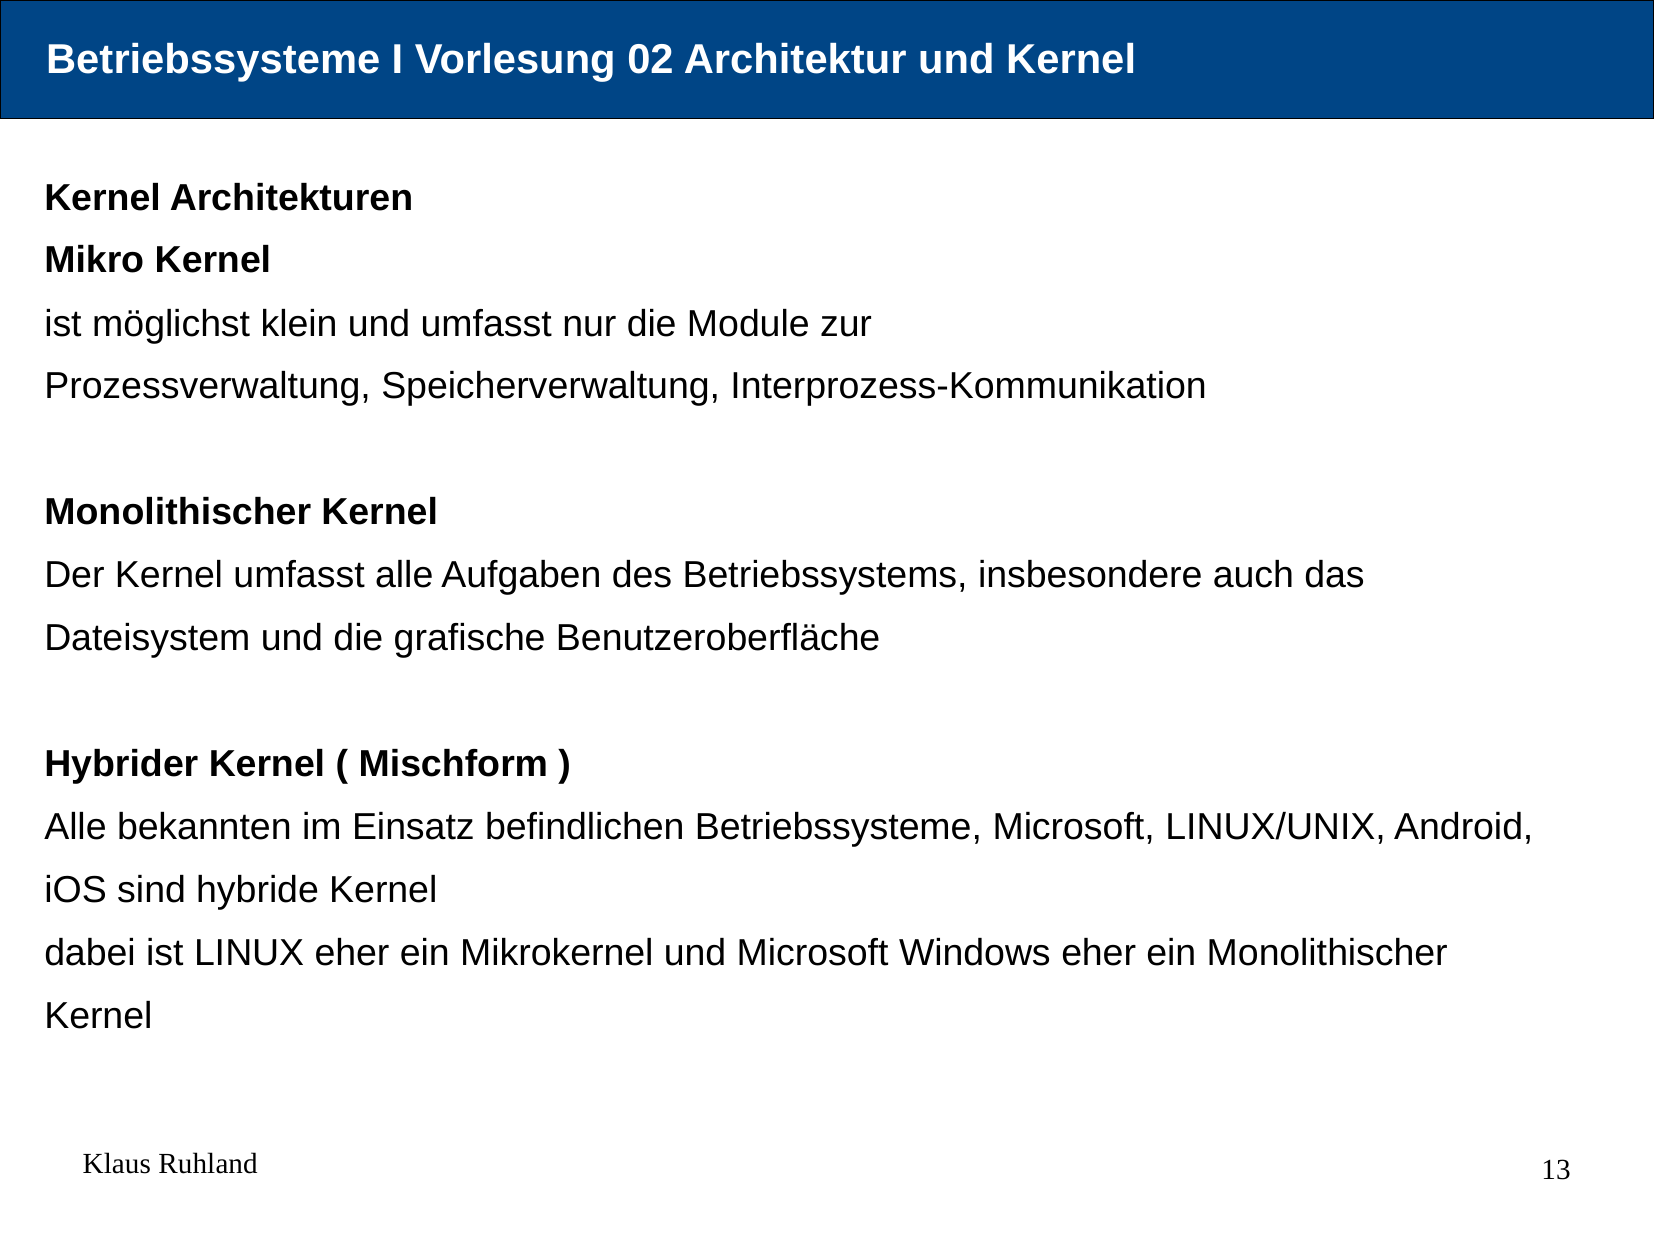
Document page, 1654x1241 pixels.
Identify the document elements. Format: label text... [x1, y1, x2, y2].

text_box Kernel Architekturen Mikro Kernel ist möglichst klein und umfasst nur die Module zur Prozessverwaltung, Speicherverwaltung, Interprozess-Kommunikation Monolithischer Kernel Der Kernel umfasst alle Aufgaben des Betriebssystems, insbesondere auch das Dateisystem und die grafische Benutzeroberfläche Hybrider Kernel ( Mischform ) Alle bekannten im Einsatz befindlichen Betriebssysteme, Microsoft, LINUX/UNIX, Android, iOS sind hybride Kernel dabei ist LINUX eher ein Mikrokernel und Microsoft Windows eher ein Monolithischer Kernel [29, 147, 1565, 1121]
